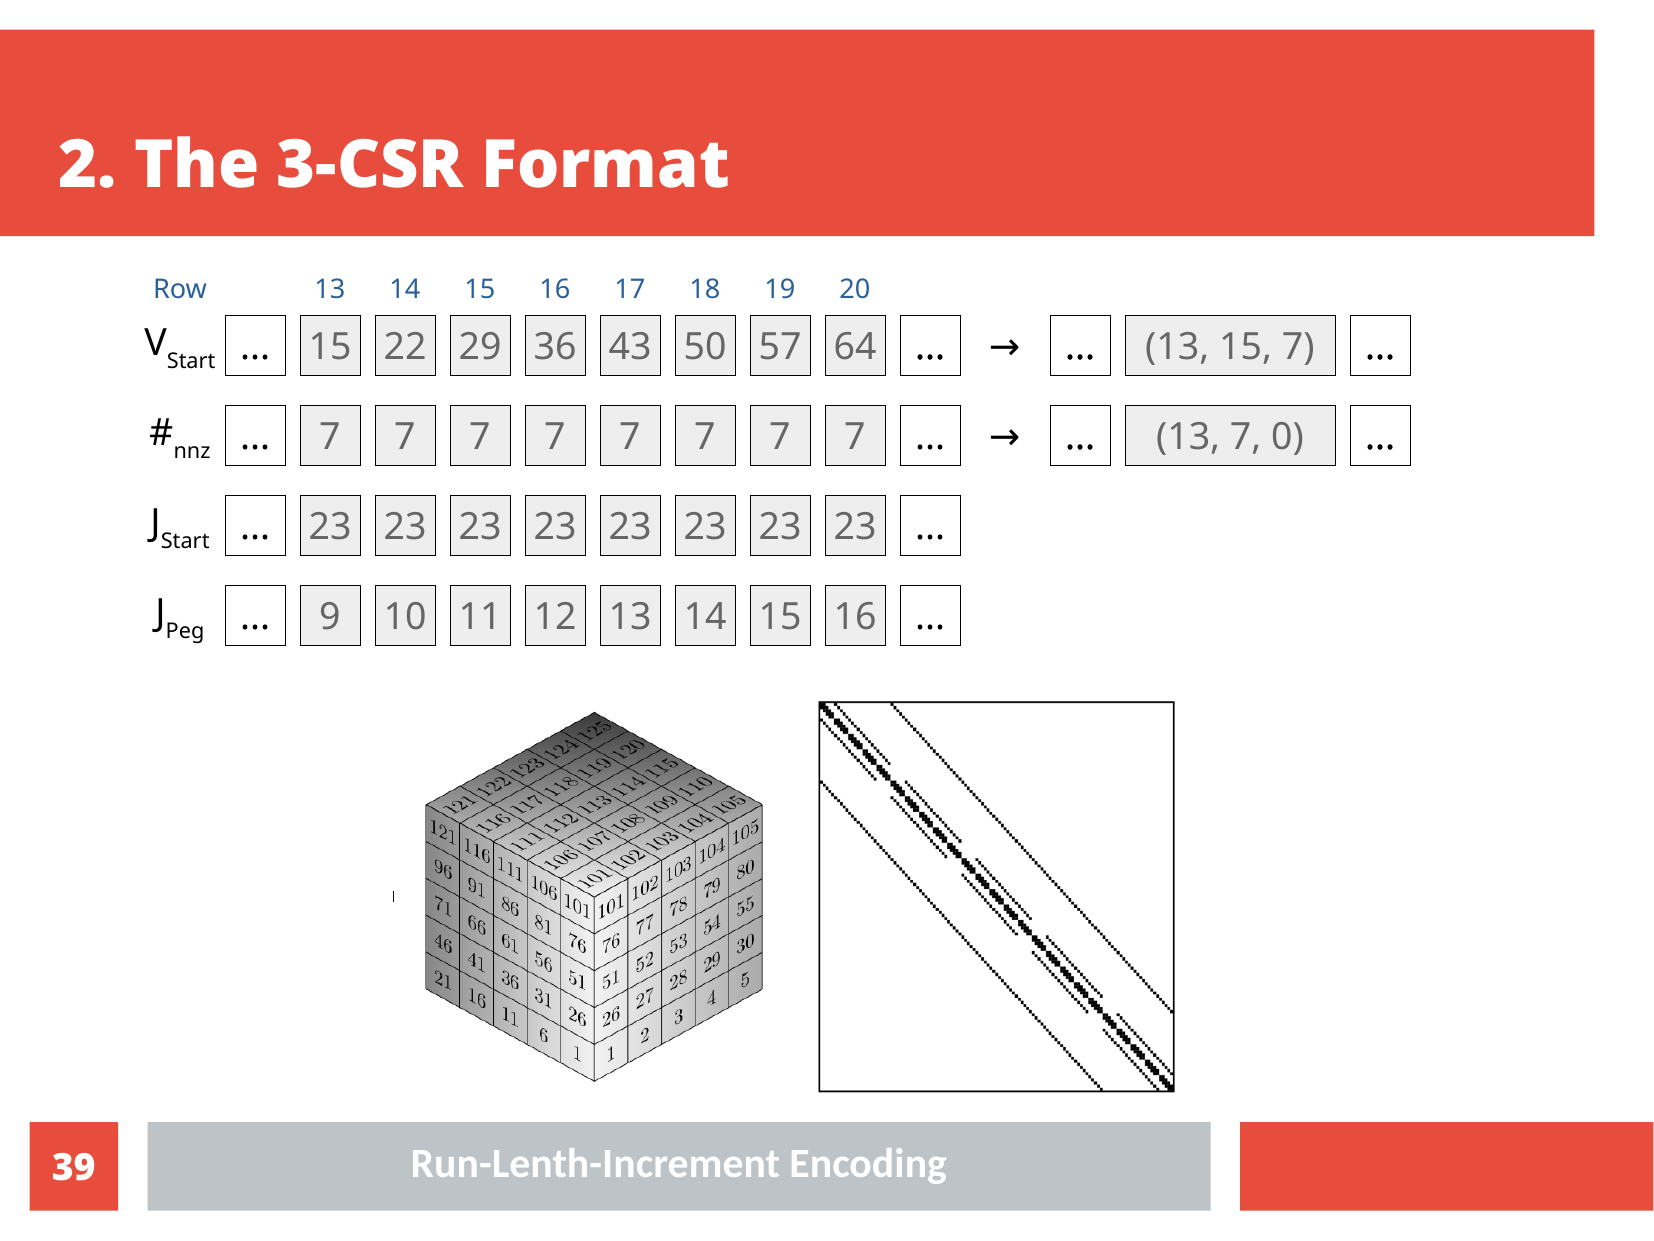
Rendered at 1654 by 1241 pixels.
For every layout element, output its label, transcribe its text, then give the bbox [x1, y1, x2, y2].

text_box (13, 7, 0) [1125, 405, 1336, 466]
text_box JStart [150, 495, 211, 556]
text_box → [974, 405, 1035, 466]
text_box 7 [300, 405, 361, 466]
text_box 16 [825, 585, 886, 646]
text_box 23 [525, 495, 586, 556]
text_box ... [1050, 405, 1111, 466]
text_box 17 [600, 257, 661, 318]
text_box ... [225, 405, 286, 466]
text_box 15 [300, 318, 361, 376]
text_box 23 [375, 495, 436, 556]
text_box 10 [375, 585, 436, 646]
text_box (13, 15, 7) [1125, 315, 1336, 376]
text_box 23 [450, 495, 511, 556]
text_box → [974, 315, 1035, 376]
text_box ... [225, 495, 286, 556]
text_box 16 [525, 257, 586, 318]
text_box ... [1350, 405, 1411, 466]
text_box ... [225, 315, 286, 376]
text_box 36 [525, 318, 586, 376]
text_box 7 [825, 405, 886, 466]
text_box ... [900, 405, 961, 466]
text_box 23 [675, 495, 736, 556]
text_box 7 [675, 405, 736, 466]
text_box 23 [750, 495, 811, 556]
text_box 23 [825, 495, 886, 556]
text_box 7 [450, 405, 511, 466]
text_box 14 [375, 257, 436, 318]
text_box #nnz [150, 405, 211, 466]
text_box 22 [375, 318, 436, 376]
text_box ... [1050, 315, 1111, 376]
text_box 18 [675, 257, 736, 318]
text_box 64 [825, 318, 886, 376]
text_box 15 [750, 585, 811, 646]
text_box 11 [450, 585, 511, 646]
picture [393, 652, 1199, 1111]
text_box 23 [600, 495, 661, 556]
text_box ... [225, 585, 286, 646]
text_box Row [150, 257, 211, 318]
text_box 50 [675, 318, 736, 376]
text_box 29 [450, 318, 511, 376]
text_box 9 [300, 585, 361, 646]
text_box 7 [750, 405, 811, 466]
text_box 13 [300, 257, 361, 318]
text_box 43 [600, 318, 661, 376]
text_box 20 [825, 257, 886, 318]
text_box 14 [675, 585, 736, 646]
text_box 7 [600, 405, 661, 466]
text_box 15 [450, 257, 511, 318]
text_box ... [900, 585, 961, 646]
text_box Run-Lenth-Increment Encoding [150, 1125, 1208, 1210]
title 2. The 3-CSR Format [59, 59, 1595, 207]
text_box 7 [375, 405, 436, 466]
text_box ... [900, 495, 961, 556]
text_box 57 [750, 318, 811, 376]
text_box ... [1350, 315, 1411, 376]
text_box 13 [600, 585, 661, 646]
text_box 19 [750, 257, 811, 318]
text_box 12 [525, 585, 586, 646]
text_box ... [900, 315, 961, 376]
text_box JPeg [150, 585, 211, 646]
text_box 7 [525, 405, 586, 466]
text_box VStart [150, 318, 211, 376]
text_box 23 [300, 495, 361, 556]
